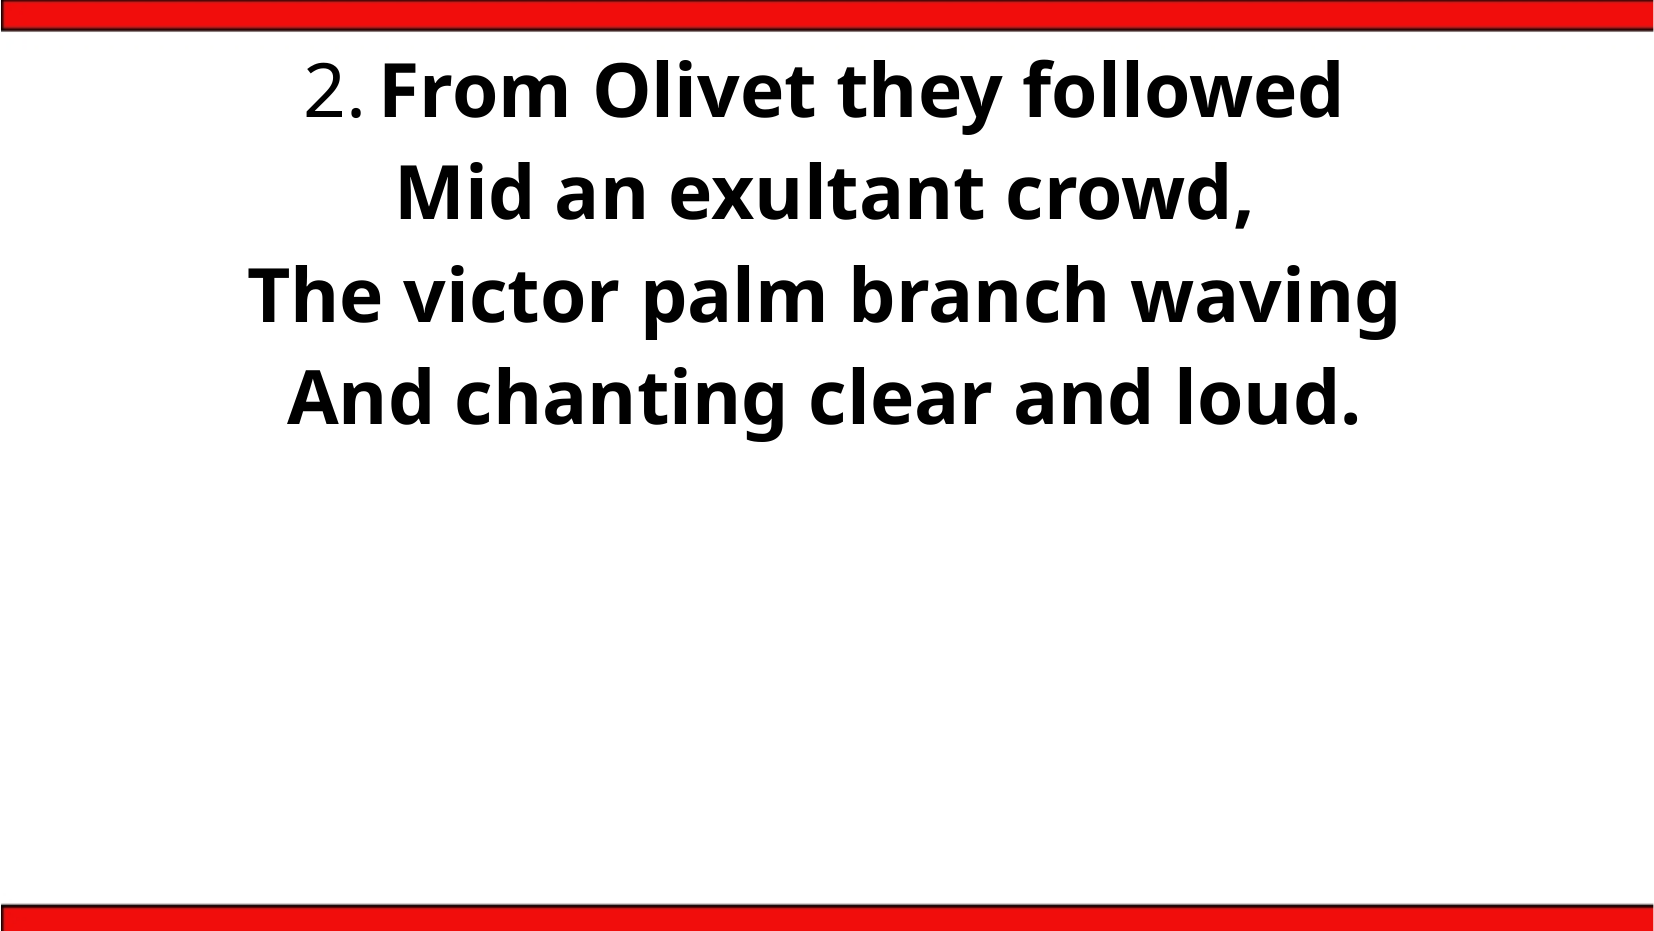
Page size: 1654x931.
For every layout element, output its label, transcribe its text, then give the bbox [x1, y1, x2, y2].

picture [1, 0, 1654, 931]
text_box 2. From Olivet they followed Mid an exultant crowd, The victor palm branch waving And chanting clear and loud. [60, 30, 1591, 445]
